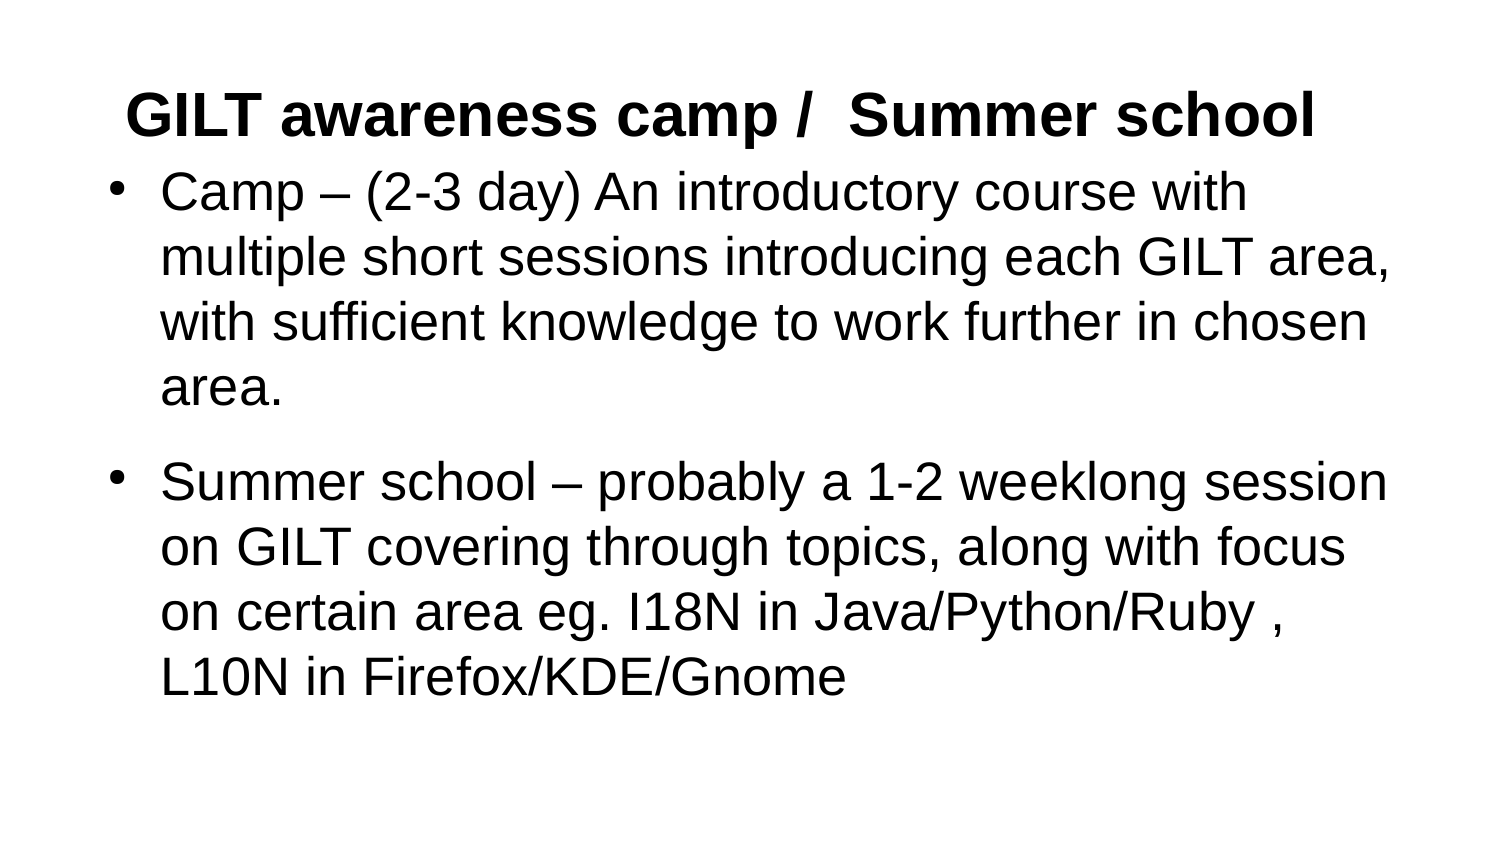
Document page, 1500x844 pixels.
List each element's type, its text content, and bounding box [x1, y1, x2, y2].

list Camp – (2-3 day) An introductory course with multiple short sessions introducing each GILT area, with sufficient knowledge to work further in chosen area. Summer school – probably a 1-2 weeklong session on GILT covering through topics, along with focus on certain area eg. I18N in Java/Python/Ruby , L10N in Firefox/KDE/Gnome [75, 141, 1425, 753]
title GILT awareness camp / Summer school [75, 23, 1425, 141]
